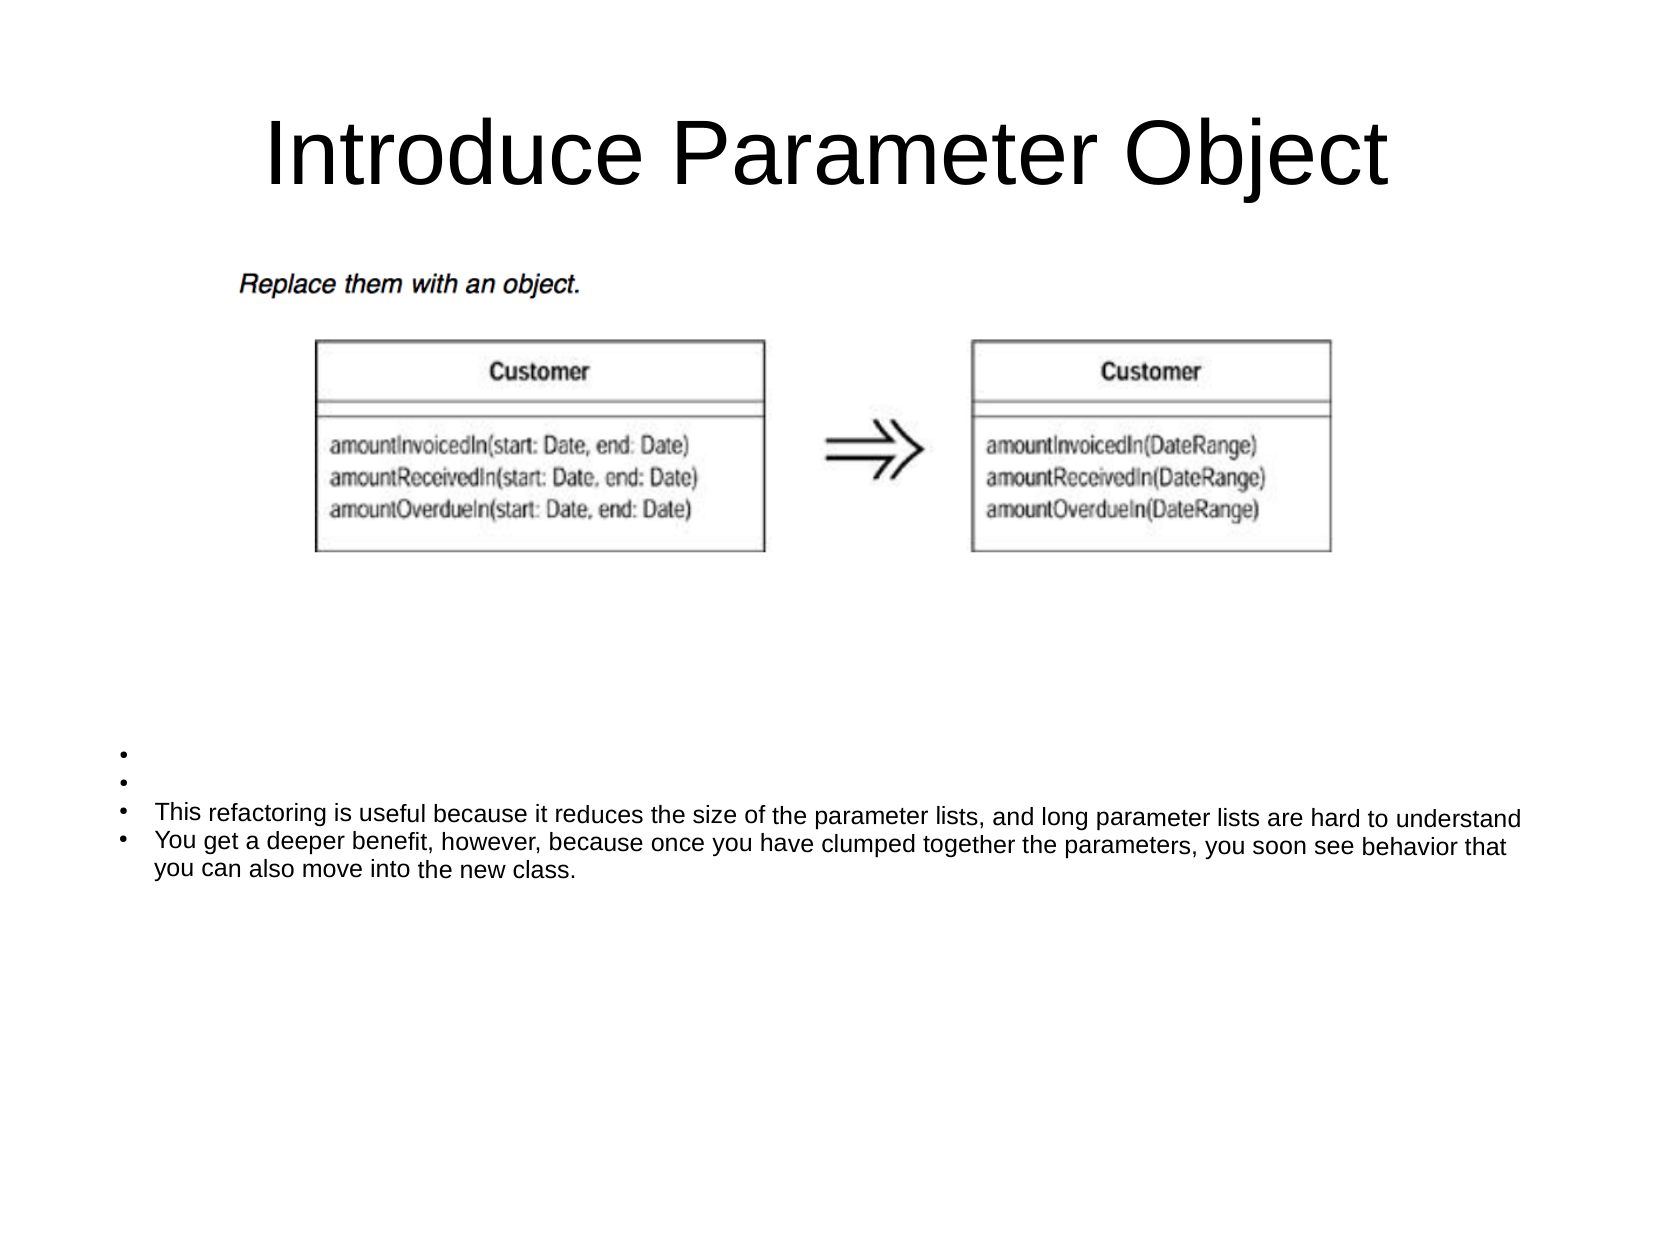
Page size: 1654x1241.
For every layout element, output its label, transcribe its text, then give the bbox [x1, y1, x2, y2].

picture [213, 256, 1465, 577]
title Introduce Parameter Object [82, 49, 1571, 257]
subtitle This refactoring is useful because it reduces the size of the parameter lists, and long parameter lists are hard to understand You get a deeper benefit, however, because once you have clumped together the parameters, you soon see behavior that you can also move into the new class. [82, 612, 1548, 1019]
